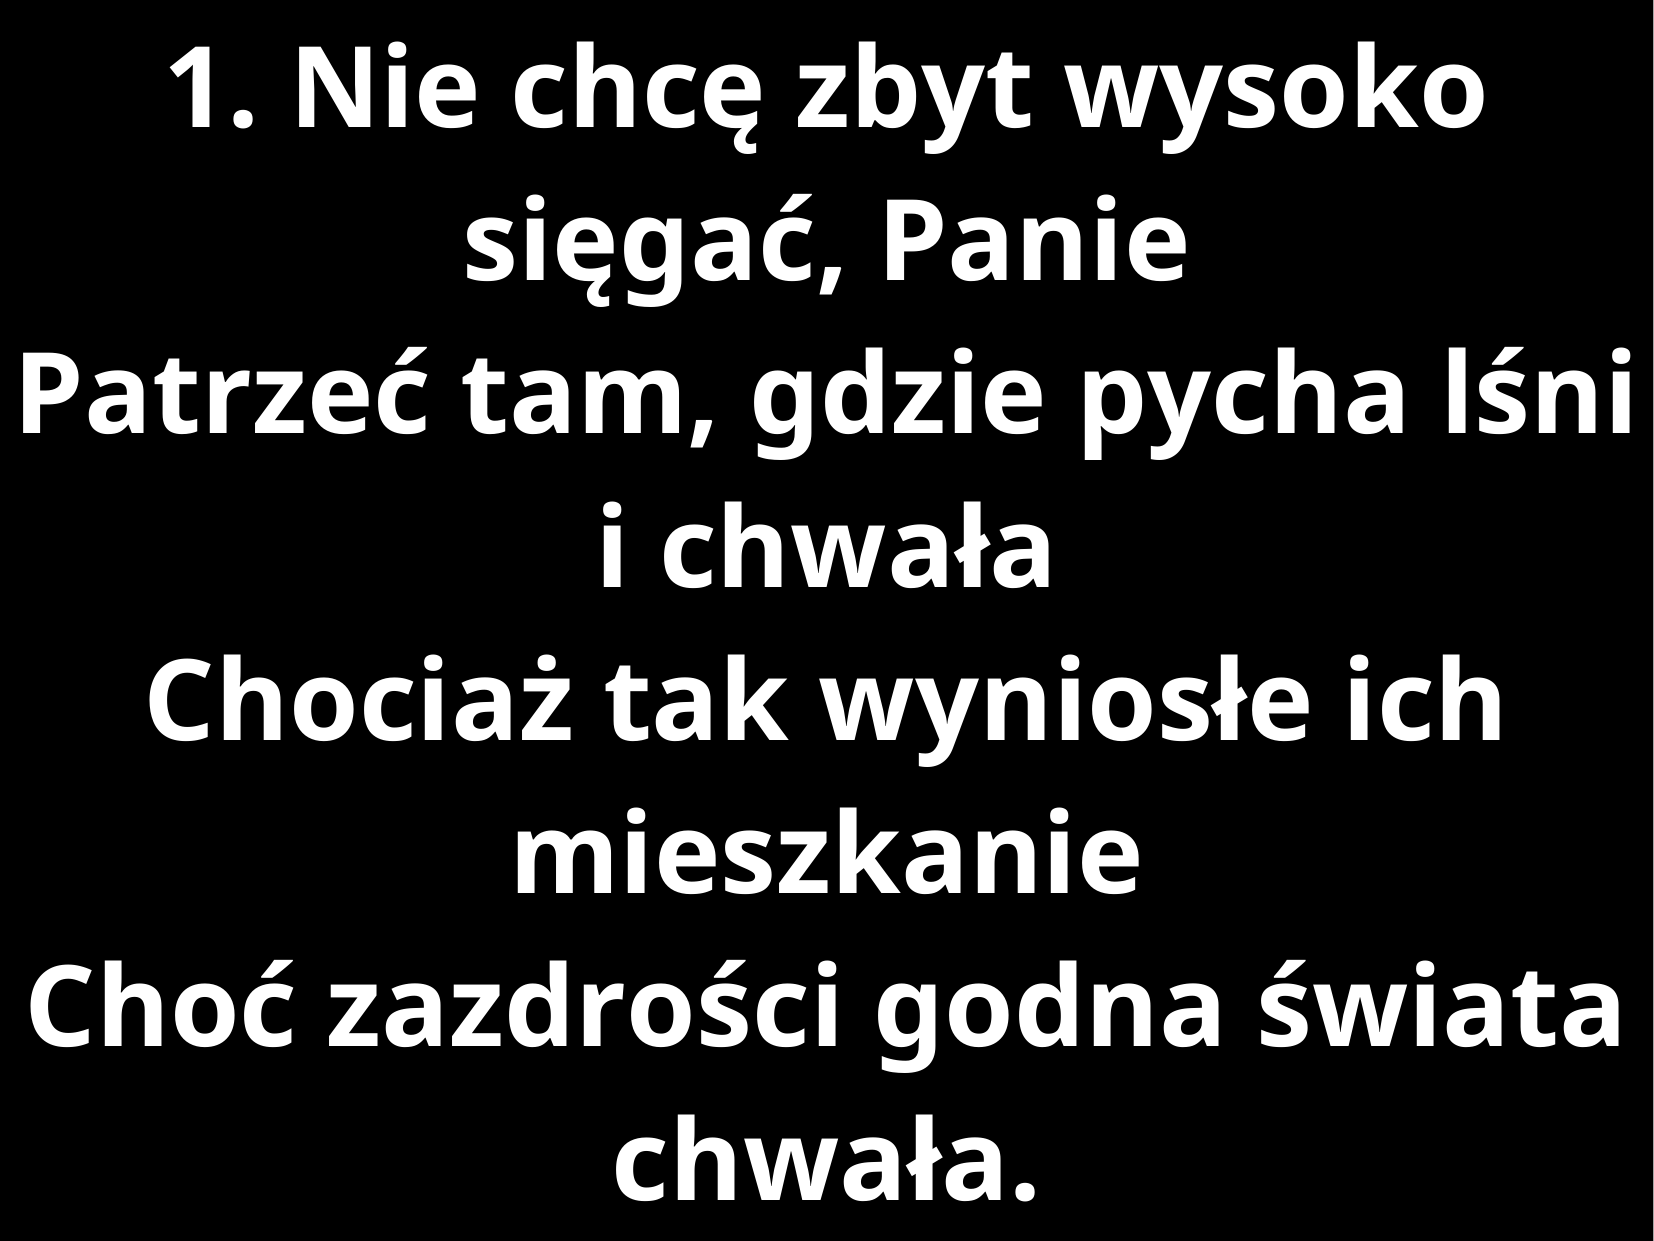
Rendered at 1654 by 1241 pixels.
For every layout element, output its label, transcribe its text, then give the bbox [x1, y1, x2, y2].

title 1. Nie chcę zbyt wysoko sięgać, Panie Patrzeć tam, gdzie pycha lśni i chwała Chociaż tak wyniosłe ich mieszkanie Choć zazdrości godna świata chwała. [0, 0, 1654, 1241]
